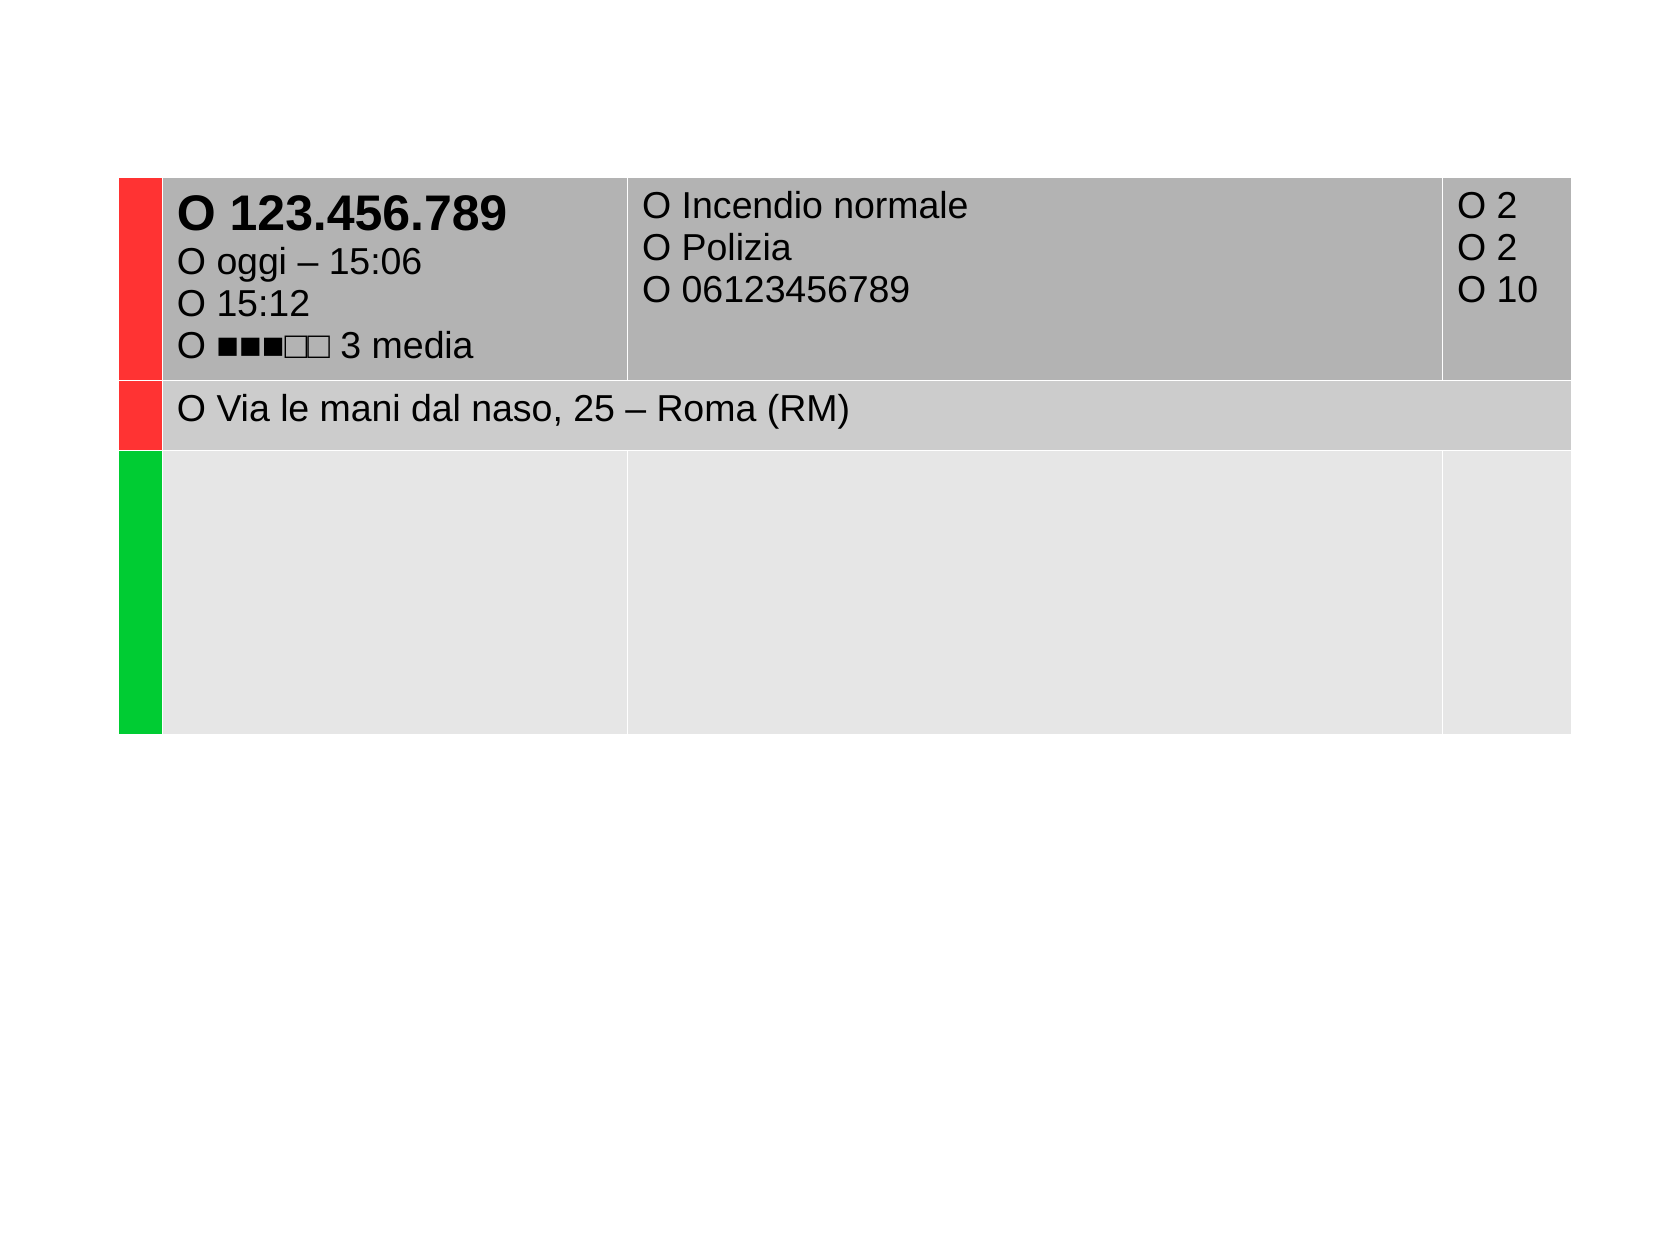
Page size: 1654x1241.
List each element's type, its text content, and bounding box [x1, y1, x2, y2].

table_header O 123.456.789 O oggi – 15:06 O 15:12 O ■■■□□ 3 media [163, 178, 627, 380]
table_cell [628, 451, 1442, 734]
table_cell O Via le mani dal naso, 25 – Roma (RM) [163, 381, 1571, 450]
table_cell [1443, 451, 1571, 734]
table_header O Incendio normale O Polizia O 06123456789 [628, 178, 1442, 380]
table_header O 2 O 2 O 10 [1443, 178, 1571, 380]
table_cell [119, 451, 162, 734]
table_cell [163, 451, 627, 734]
table_header [119, 178, 162, 380]
table_cell [119, 381, 162, 450]
